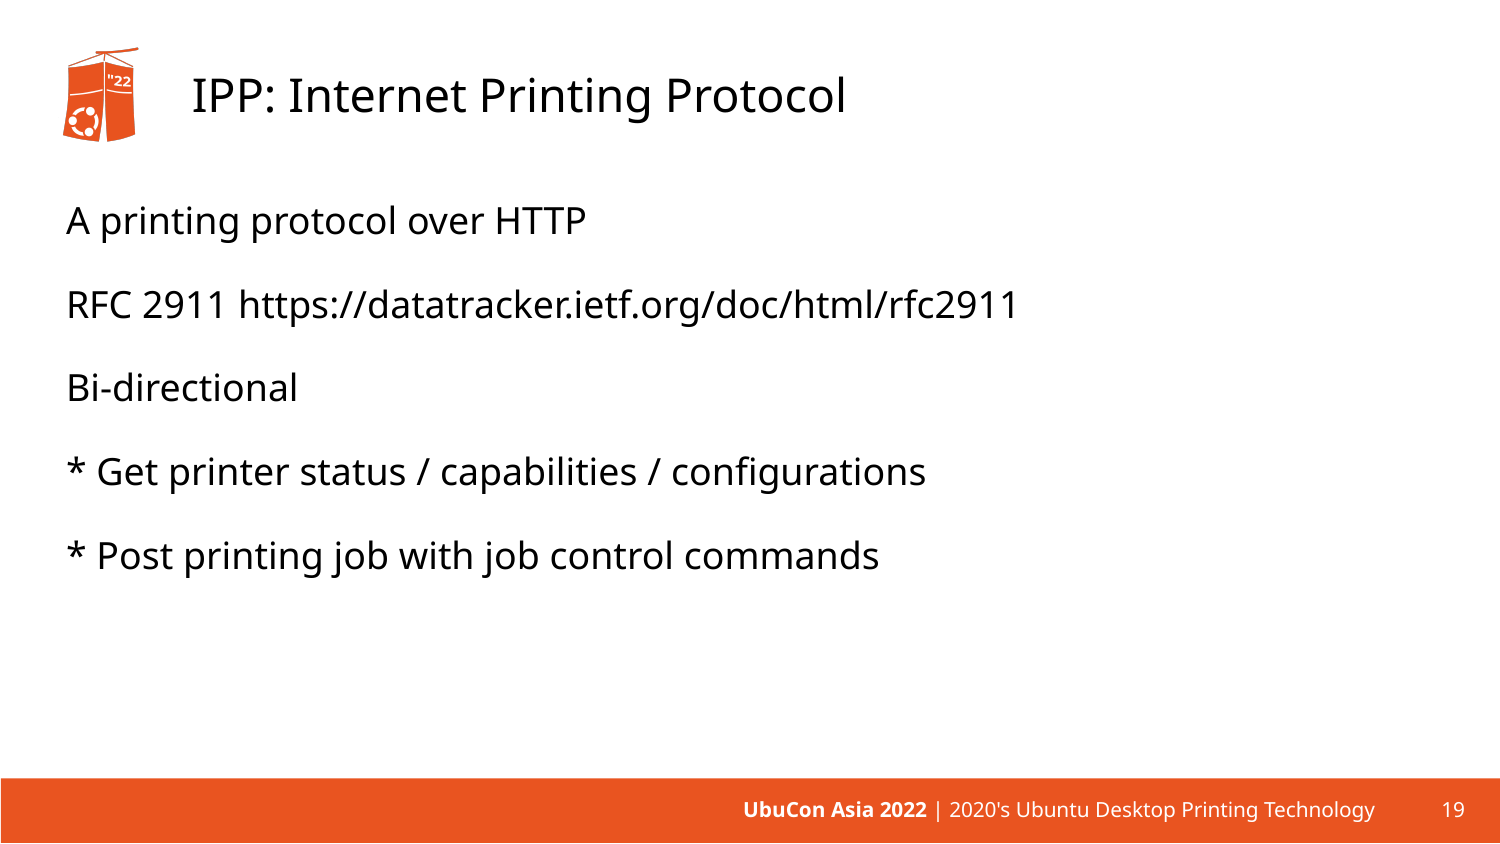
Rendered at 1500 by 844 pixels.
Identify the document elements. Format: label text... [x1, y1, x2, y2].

title IPP: Internet Printing Protocol [176, 48, 1449, 142]
text_box [0, 778, 1500, 843]
text_box UbuCon Asia 2022 | 2020's Ubuntu Desktop Printing Technology [345, 781, 1390, 837]
list A printing protocol over HTTP RFC 2911 https://datatracker.ietf.org/doc/html/rfc2911 Bi-directional * Get printer status / capabilities / configurations * Post printing job with job control commands [51, 172, 1390, 750]
slide_number <number> [1389, 777, 1480, 842]
picture [51, 47, 146, 142]
